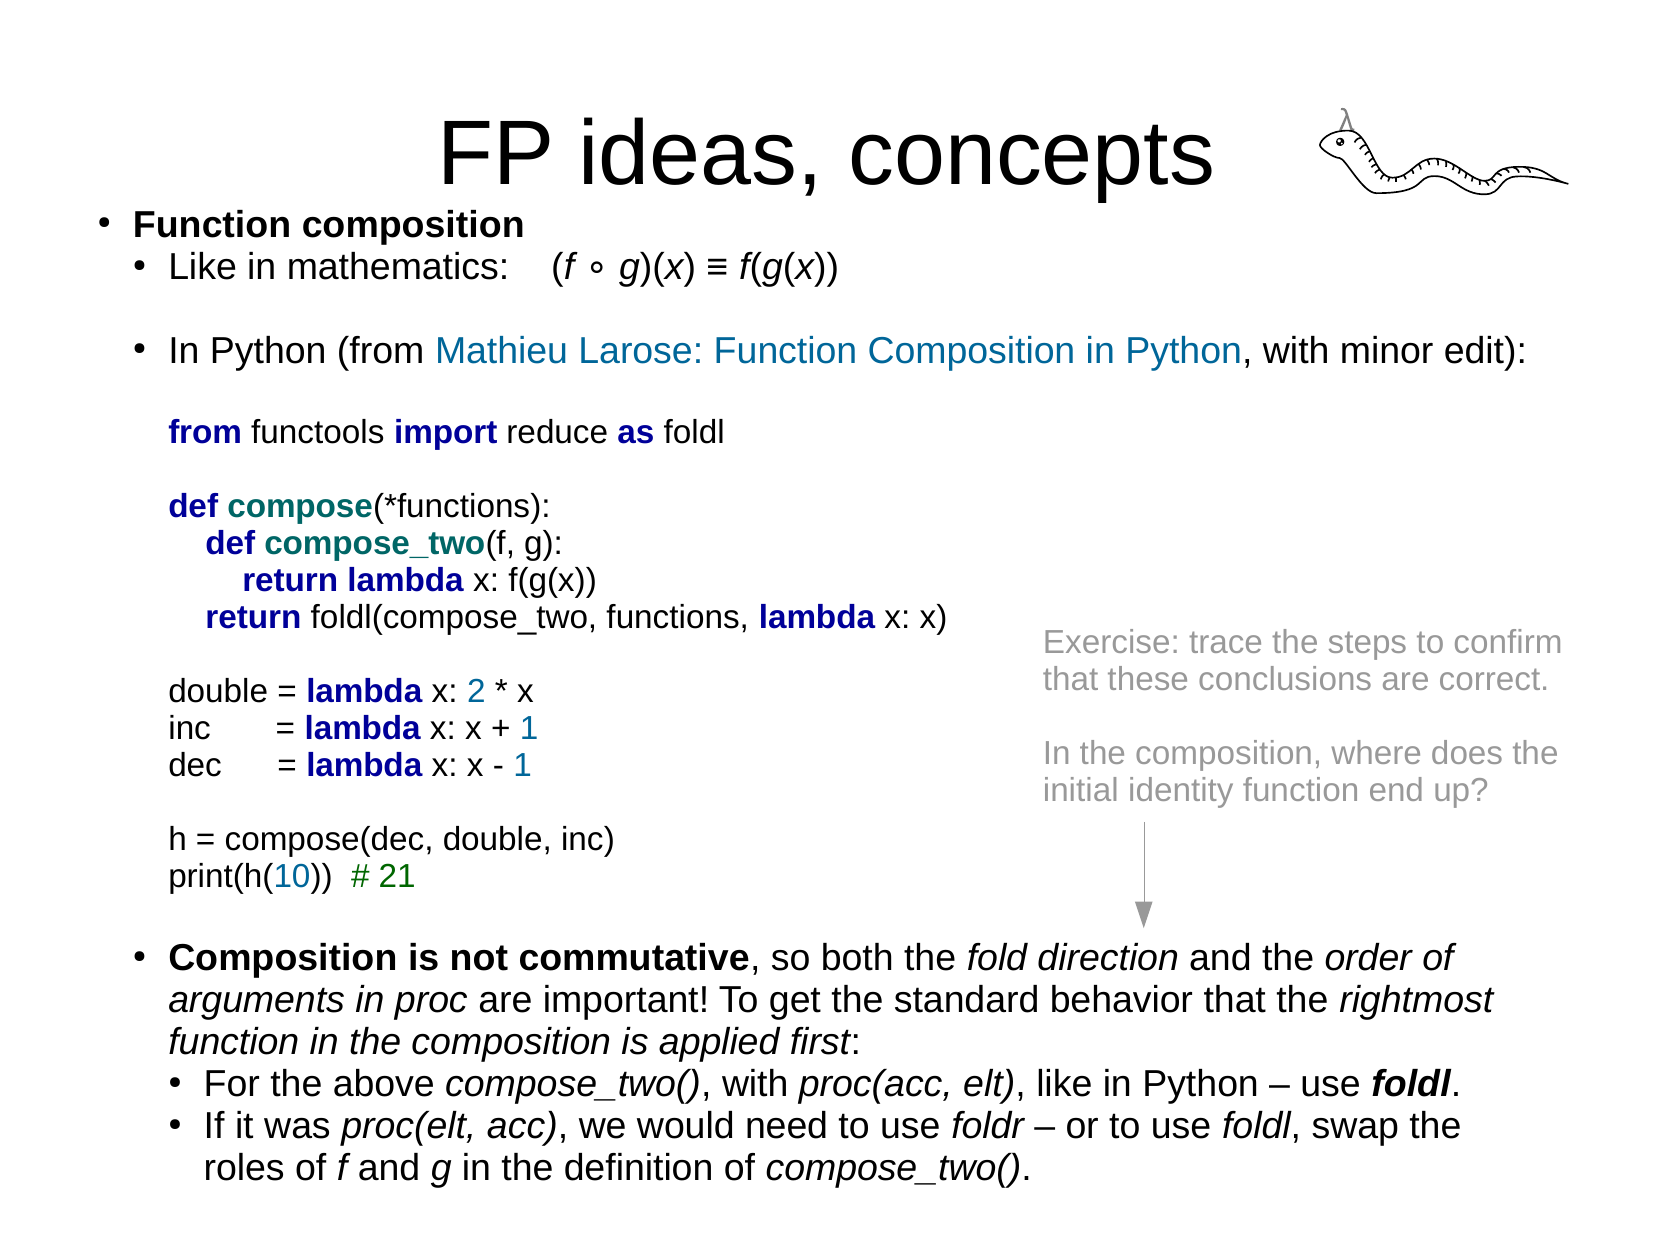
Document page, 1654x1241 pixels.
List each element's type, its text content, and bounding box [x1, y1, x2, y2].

picture [1319, 107, 1569, 196]
title FP ideas, concepts [82, 49, 1571, 257]
text_box Exercise: trace the steps to confirm that these conclusions are correct. In the composition, where does the initial identity function end up? [1028, 616, 1579, 819]
text_box Function composition Like in mathematics: (f ∘ g)(x) ≡ f(g(x)) In Python (from Mathieu Larose: Function Composition in Python, with minor edit): from functools import reduce as foldl def compose(*functions): def compose_two(f, g): return lambda x: f(g(x)) return foldl(compose_two, functions, lambda x: x) double = lambda x: 2 * x inc = lambda x: x + 1 dec = lambda x: x - 1 h = compose(dec, double, inc) print(h(10)) # 21 Composition is not commutative, so both the fold direction and the order of arguments in proc are important! To get the standard behavior that the rightmost function in the composition is applied first: For the above compose_two(), with proc(acc, elt), like in Python – use foldl. If it was proc(elt, acc), we would need to use foldr – or to use foldl, swap the roles of f and g in the definition of compose_two(). [82, 195, 1561, 1203]
